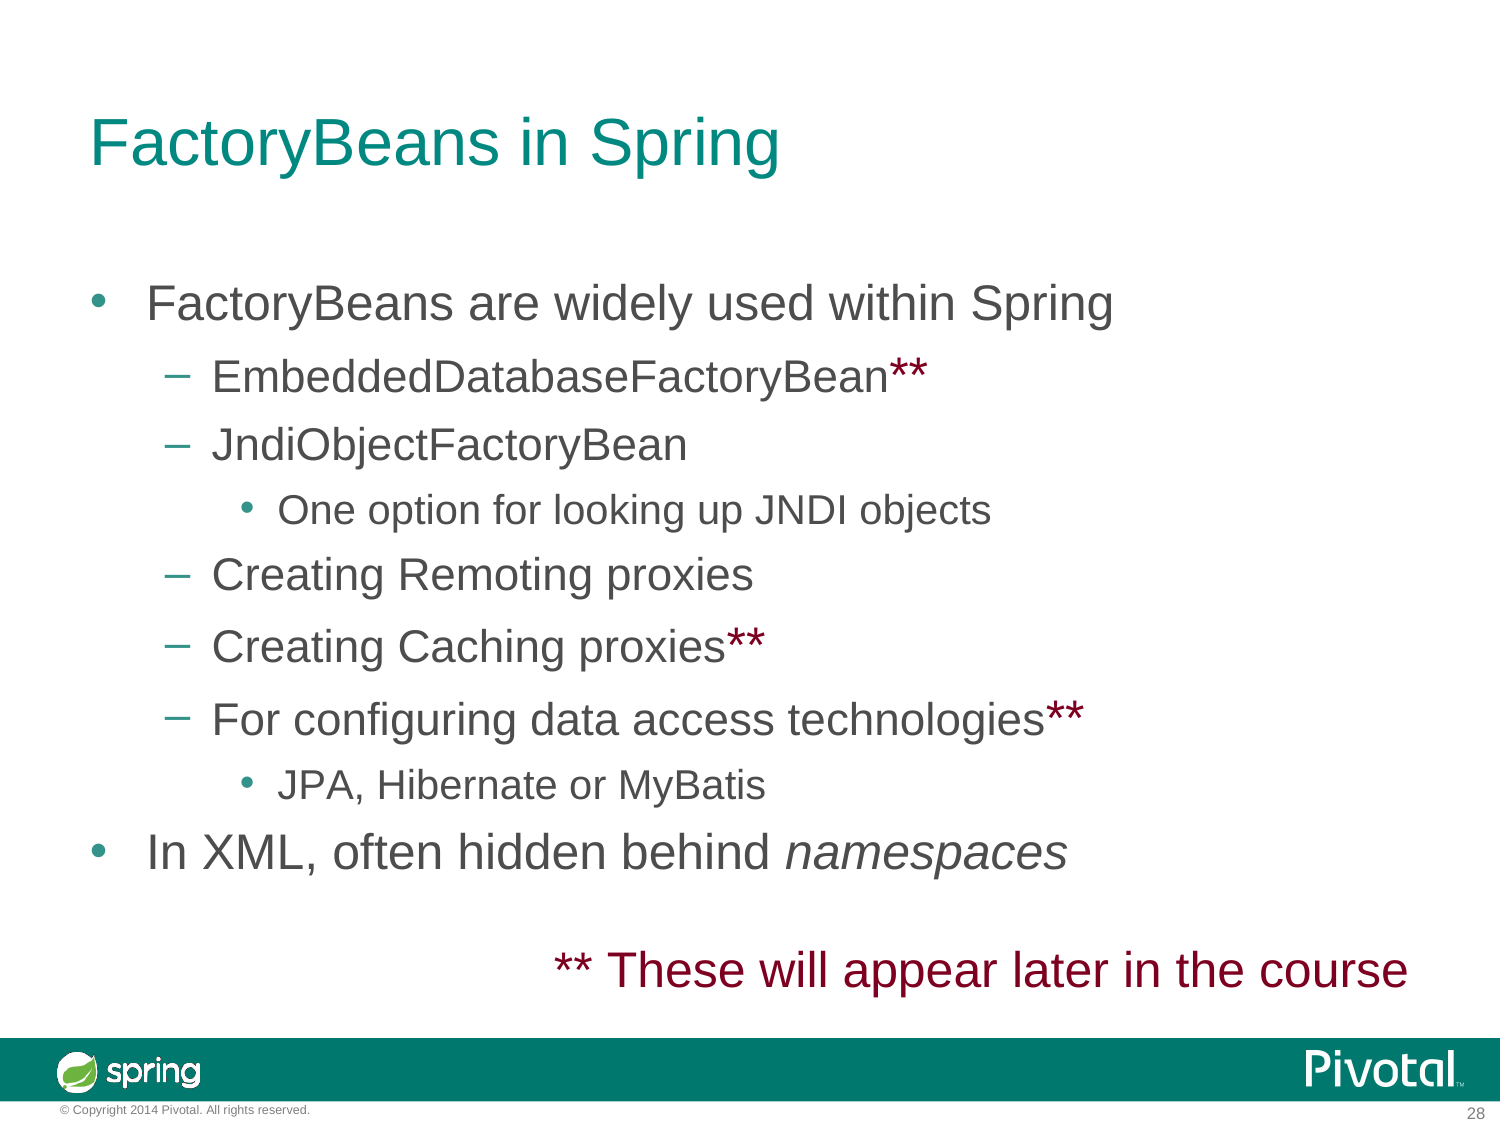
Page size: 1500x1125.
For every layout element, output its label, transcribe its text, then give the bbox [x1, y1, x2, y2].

text_box ** These will appear later in the course [539, 930, 1426, 1005]
picture [32, 1041, 210, 1103]
title FactoryBeans in Spring [75, 45, 1426, 233]
list FactoryBeans are widely used within Spring EmbeddedDatabaseFactoryBean** JndiObjectFactoryBean One option for looking up JNDI objects Creating Remoting proxies Creating Caching proxies** For configuring data access technologies** JPA, Hibernate or MyBatis In XML, often hidden behind namespaces [75, 262, 1426, 888]
picture [1306, 1050, 1464, 1087]
